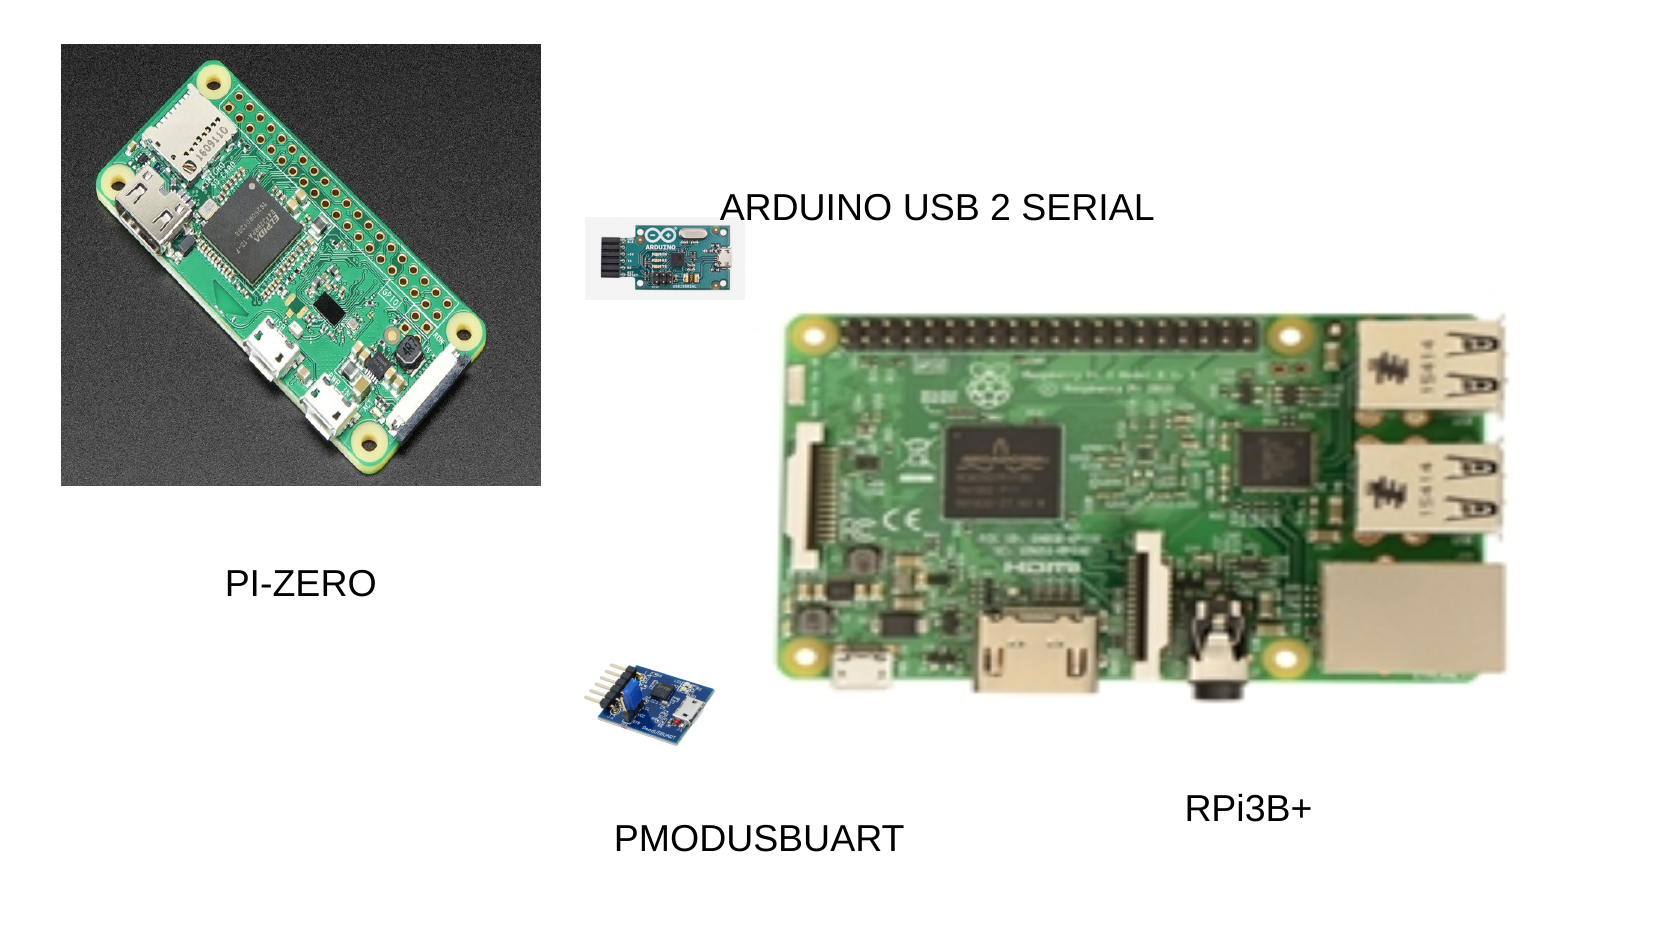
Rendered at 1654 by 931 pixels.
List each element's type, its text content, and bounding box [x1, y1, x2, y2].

picture [585, 217, 745, 301]
picture [61, 44, 541, 486]
text_box PMODUSBUART [599, 810, 920, 867]
picture [570, 653, 735, 751]
text_box ARDUINO USB 2 SERIAL [705, 179, 1170, 237]
text_box PI-ZERO [210, 555, 392, 612]
text_box RPi3B+ [1169, 780, 1328, 837]
picture [743, 173, 1554, 810]
